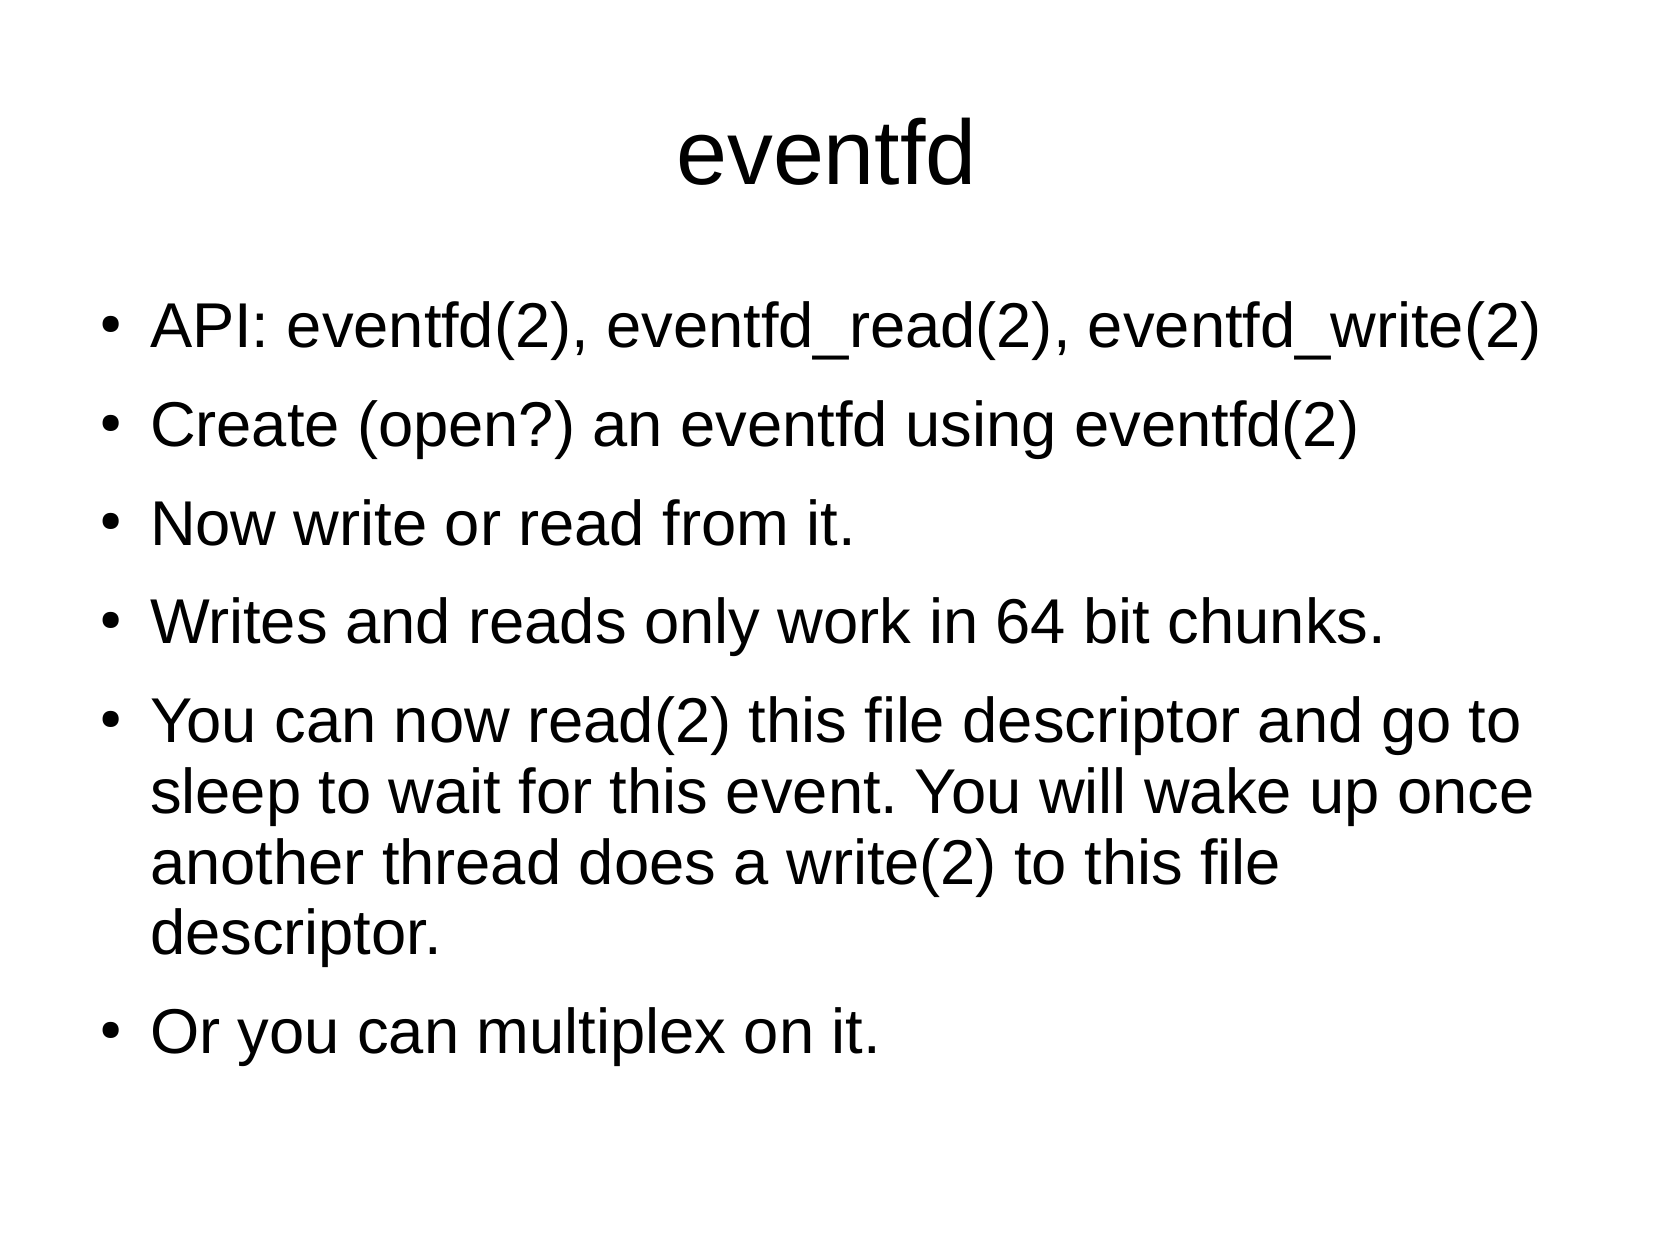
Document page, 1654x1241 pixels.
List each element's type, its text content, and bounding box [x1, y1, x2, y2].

list API: eventfd(2), eventfd_read(2), eventfd_write(2) Create (open?) an eventfd using eventfd(2) Now write or read from it. Writes and reads only work in 64 bit chunks. You can now read(2) this file descriptor and go to sleep to wait for this event. You will wake up once another thread does a write(2) to this file descriptor. Or you can multiplex on it. [82, 290, 1571, 1109]
title eventfd [82, 49, 1571, 257]
